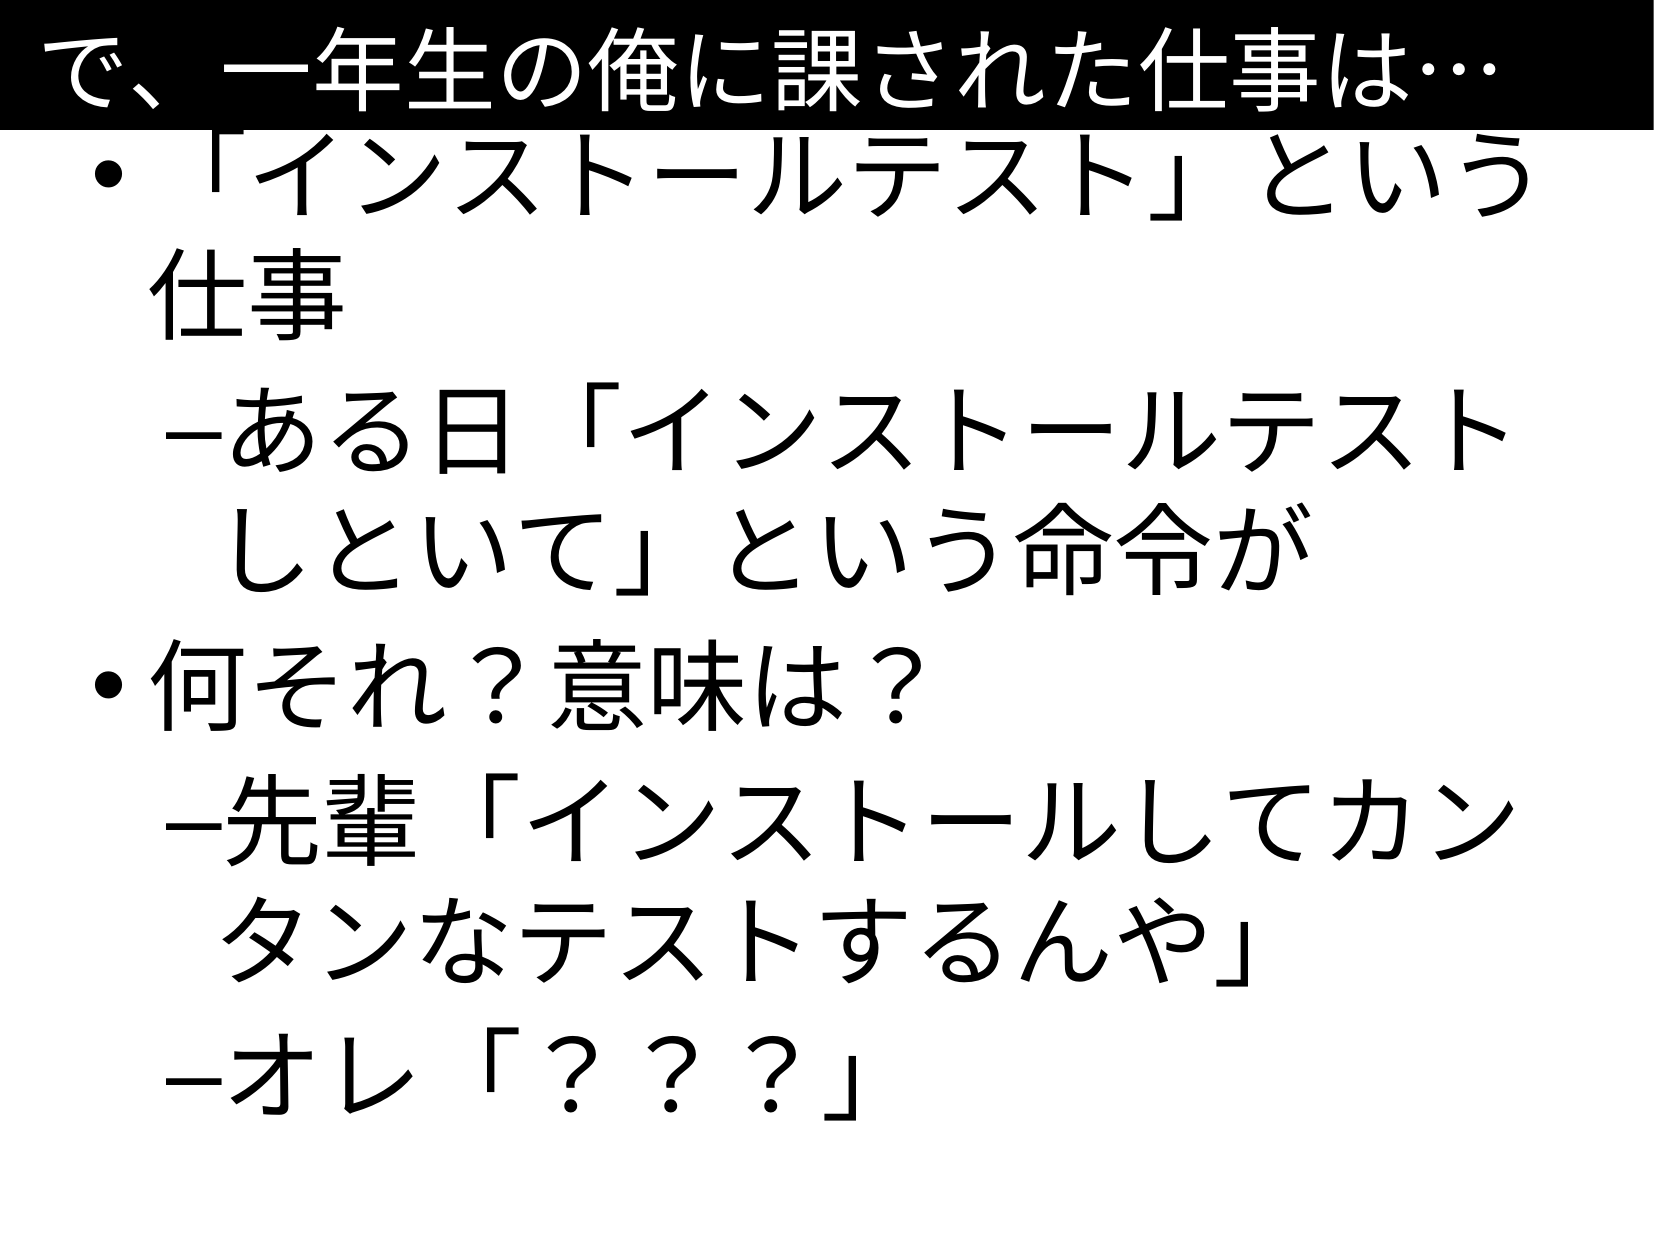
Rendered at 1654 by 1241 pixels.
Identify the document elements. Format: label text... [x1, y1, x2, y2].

list 「インストールテスト」という仕事 ある日「インストールテストしといて」という命令が 何それ？意味は？ 先輩「インストールしてカンタンなテストするんや」 オレ「？？？」 [76, 141, 1589, 1104]
title で、一年生の俺に課された仕事は… [22, 2, 1653, 133]
